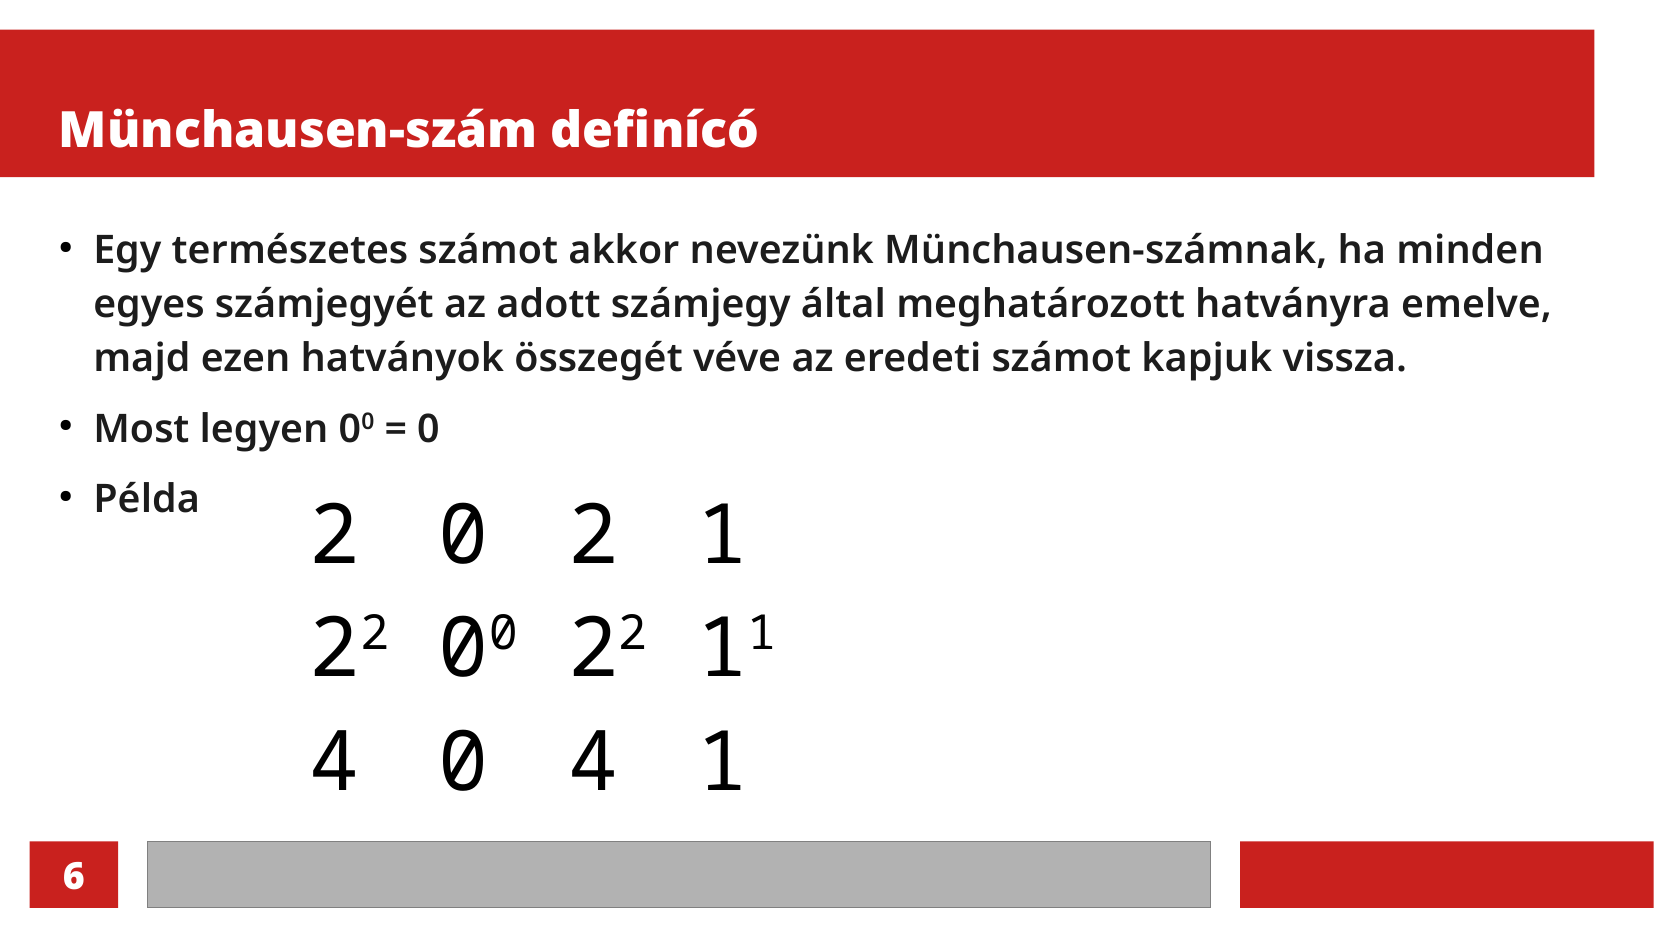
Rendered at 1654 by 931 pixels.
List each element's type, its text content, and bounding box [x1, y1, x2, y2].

list Egy természetes számot akkor nevezünk Münchausen-számnak, ha minden egyes számjegyét az adott számjegy által meghatározott hatványra emelve, majd ezen hatványok összegét véve az eredeti számot kapjuk vissza. Most legyen 00 = 0 Példa [59, 221, 1565, 532]
title Münchausen-szám definícó [59, 44, 1595, 163]
text_box 2 0 2 1 22 00 22 11 4 0 4 1 [295, 466, 1625, 736]
